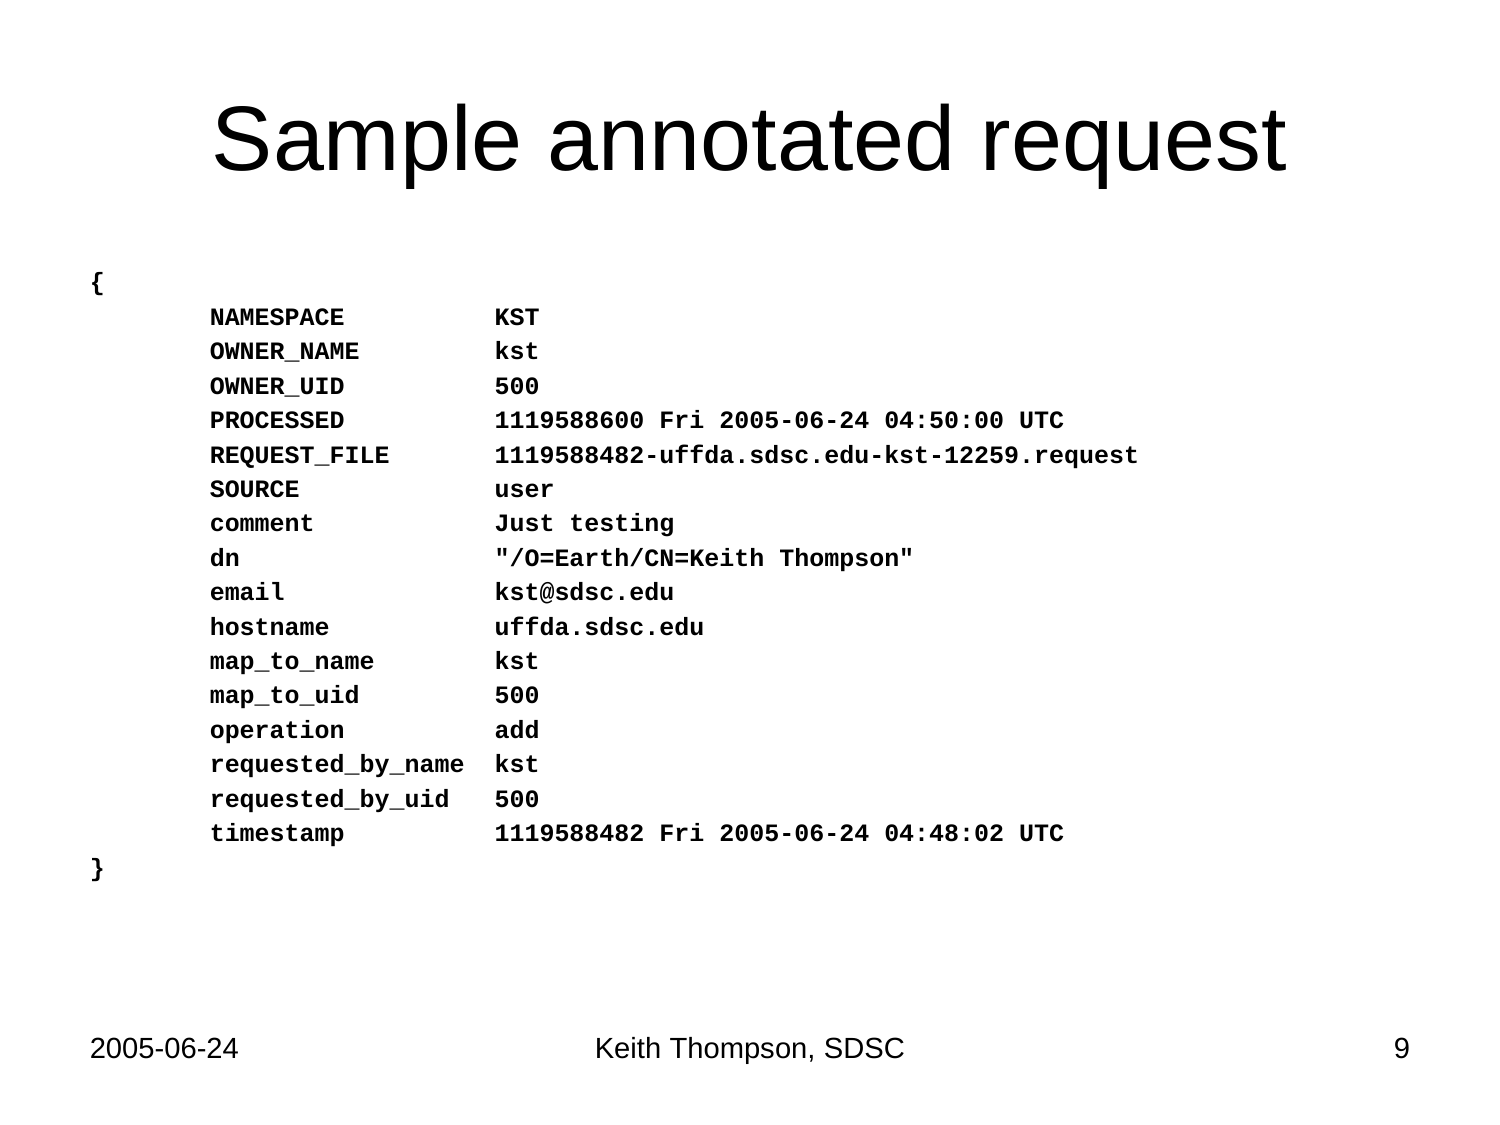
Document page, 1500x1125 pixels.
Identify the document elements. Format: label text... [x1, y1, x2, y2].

title Sample annotated request [75, 45, 1426, 233]
list { NAMESPACE KST OWNER_NAME kst OWNER_UID 500 PROCESSED 1119588600 Fri 2005-06-24 04:50:00 UTC REQUEST_FILE 1119588482-uffda.sdsc.edu-kst-12259.request SOURCE user comment Just testing dn "/O=Earth/CN=Keith Thompson" email kst@sdsc.edu hostname uffda.sdsc.edu map_to_name kst map_to_uid 500 operation add requested_by_name kst requested_by_uid 500 timestamp 1119588482 Fri 2005-06-24 04:48:02 UTC } [75, 262, 1426, 1006]
